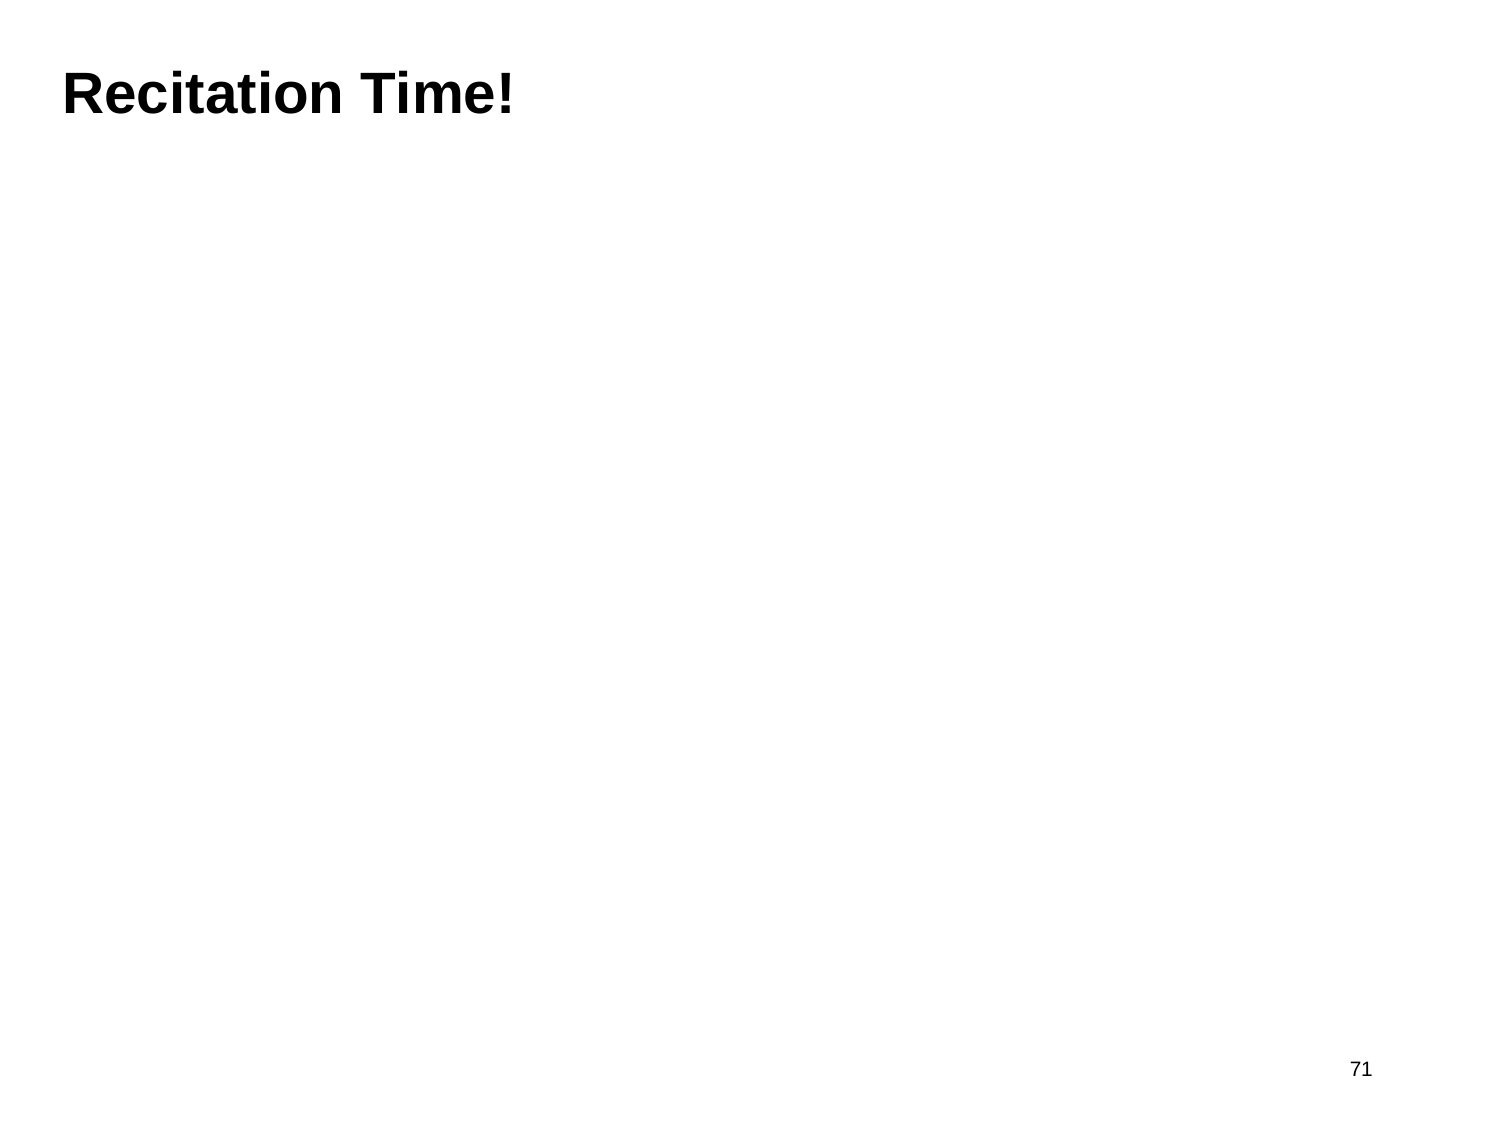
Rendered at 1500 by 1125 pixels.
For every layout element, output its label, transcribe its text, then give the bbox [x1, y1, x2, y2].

title Recitation Time! [62, 24, 1338, 163]
